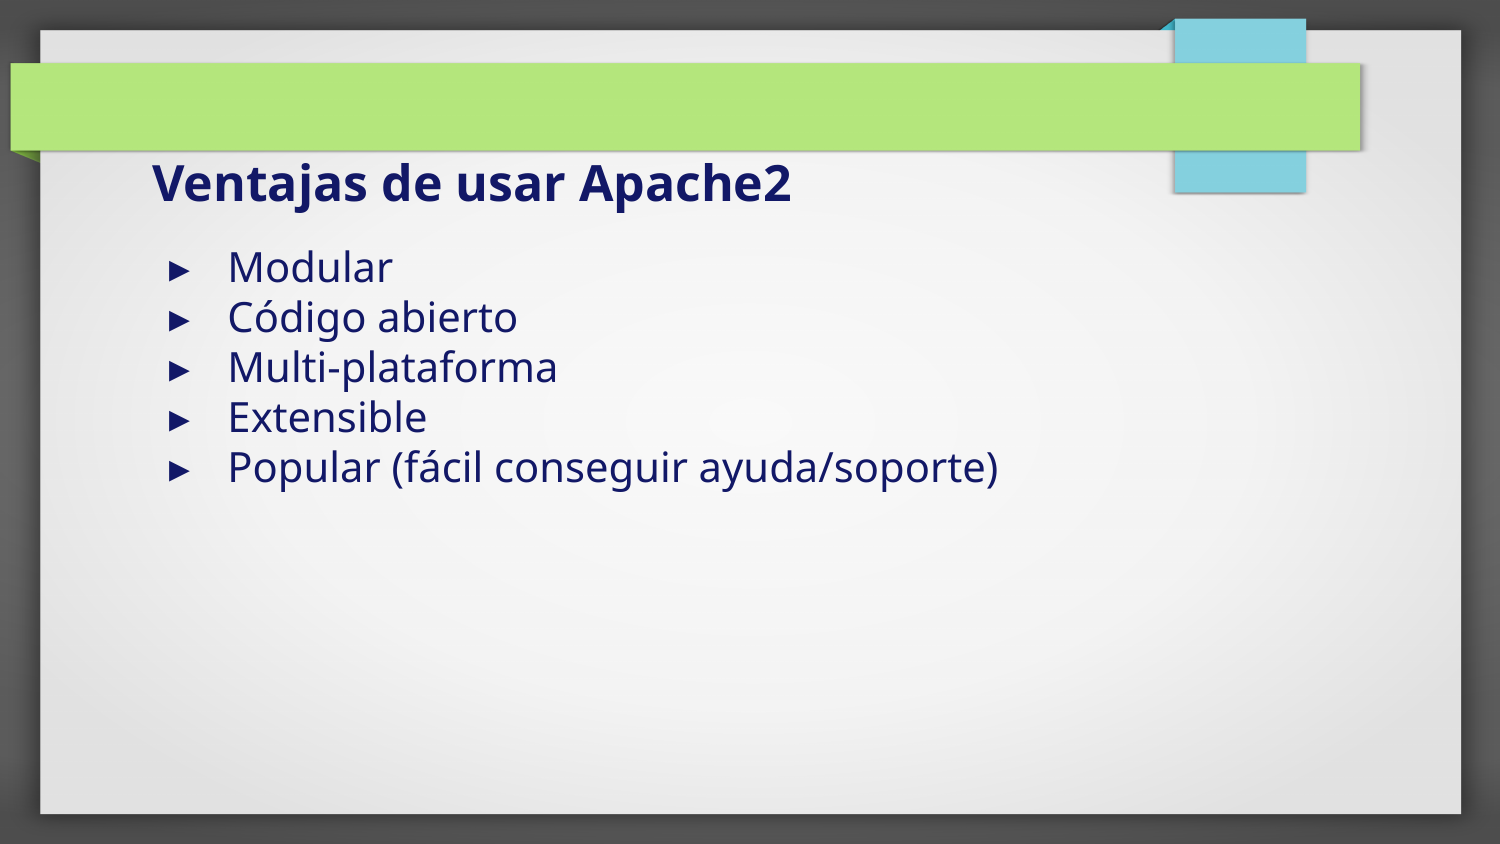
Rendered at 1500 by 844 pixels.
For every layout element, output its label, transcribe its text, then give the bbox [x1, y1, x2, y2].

picture [0, 0, 1500, 844]
list Modular Código abierto Multi-plataforma Extensible Popular (fácil conseguir ayuda/soporte) [137, 226, 1484, 597]
title Ventajas de usar Apache2 [137, 146, 1011, 226]
